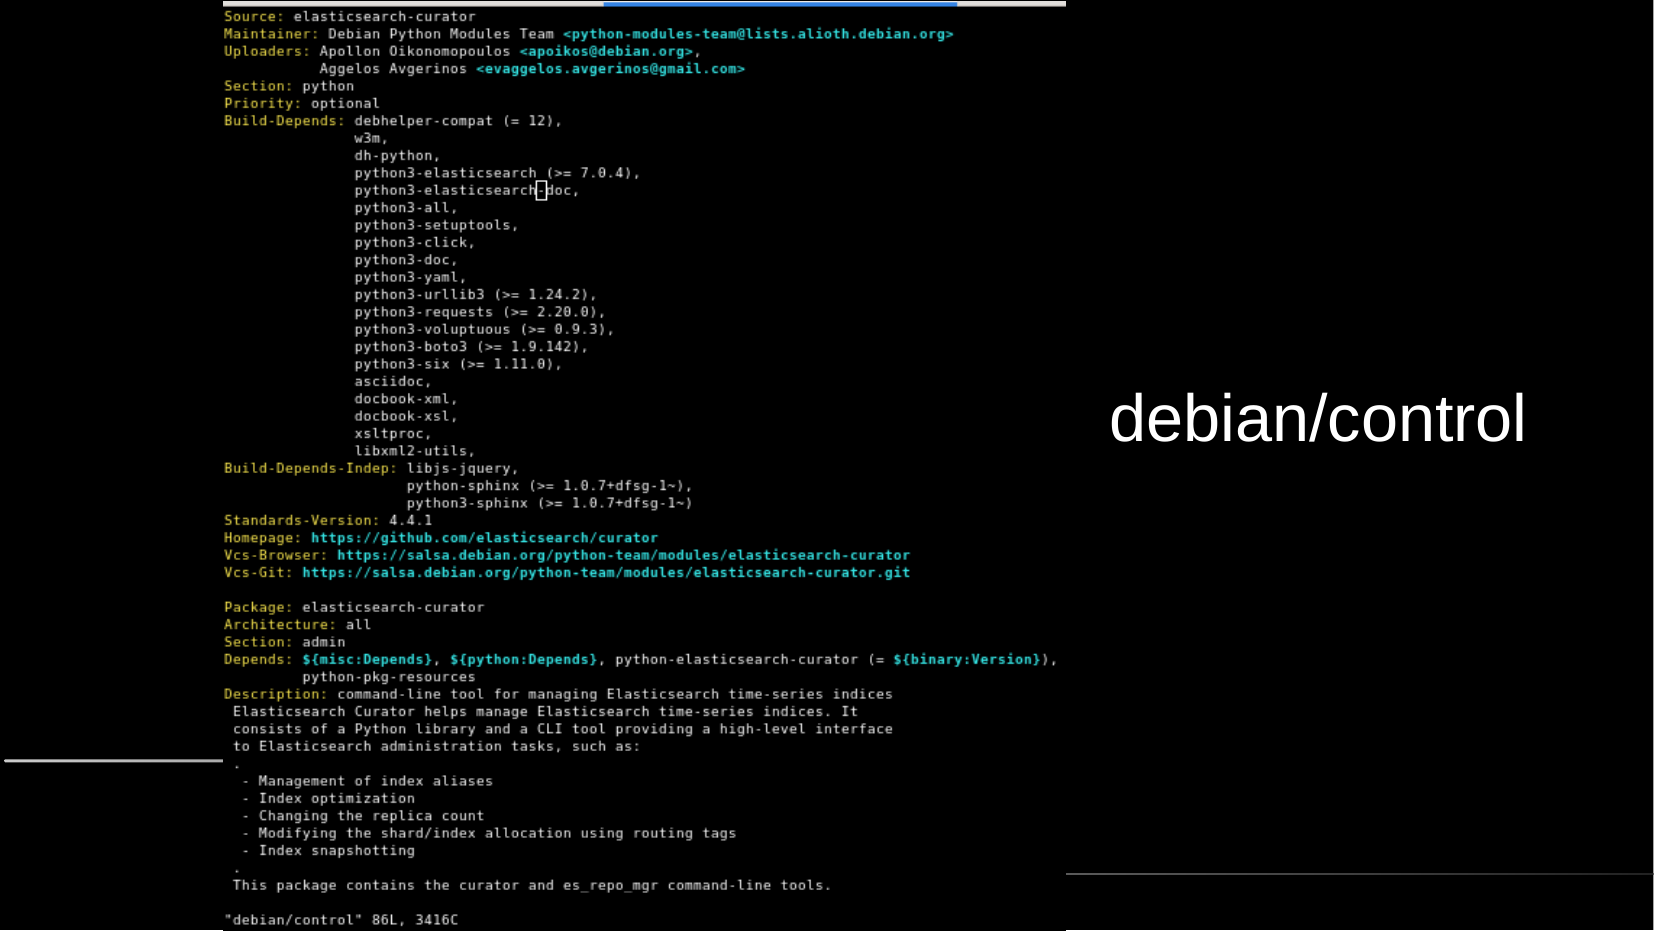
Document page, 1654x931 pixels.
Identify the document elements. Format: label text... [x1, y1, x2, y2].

text_box debian/control [1095, 374, 1591, 464]
picture [223, 1, 1066, 931]
